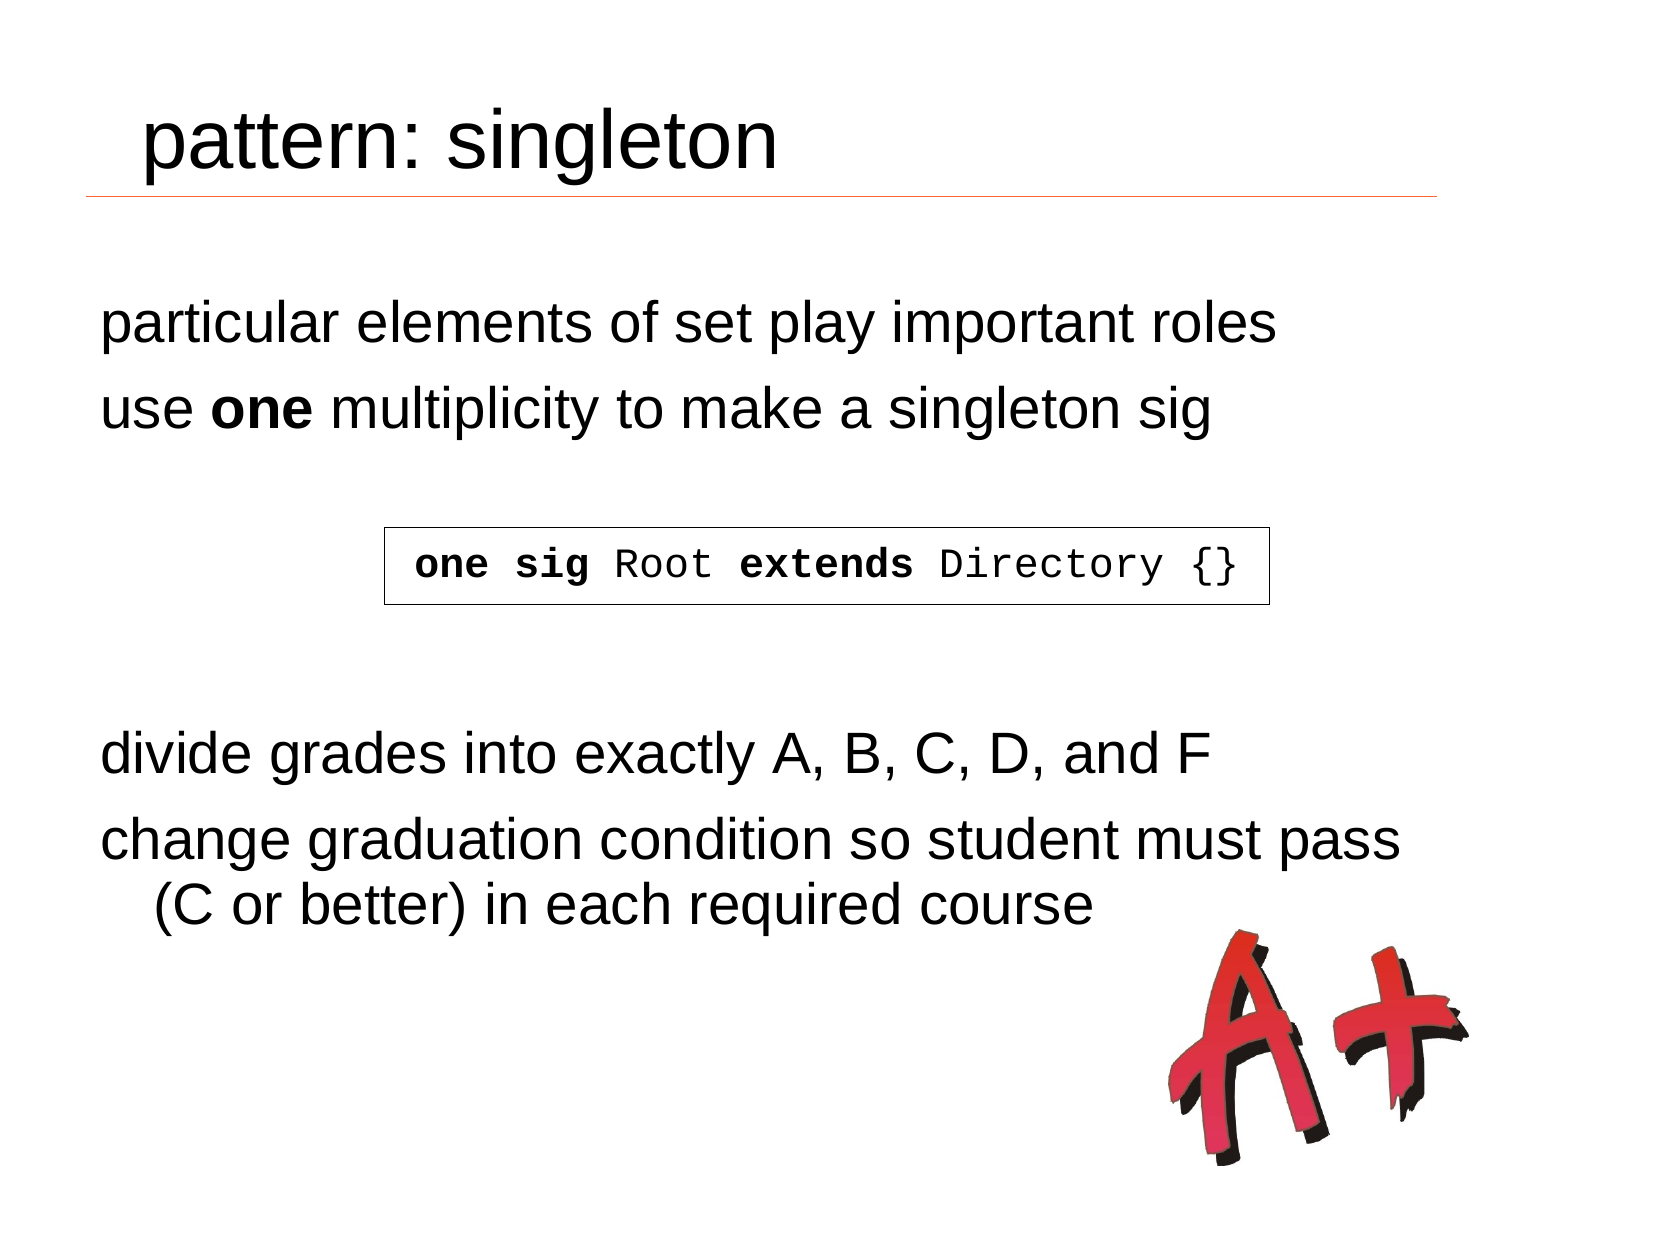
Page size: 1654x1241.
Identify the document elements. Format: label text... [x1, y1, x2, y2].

text_box one sig Root extends Directory {} [384, 527, 1263, 604]
title pattern: singleton [141, 86, 1604, 193]
list particular elements of set play important roles use one multiplicity to make a singleton sig divide grades into exactly A, B, C, D, and F change graduation condition so student must pass (C or better) in each required course [82, 290, 1463, 1109]
picture [1168, 929, 1469, 1166]
